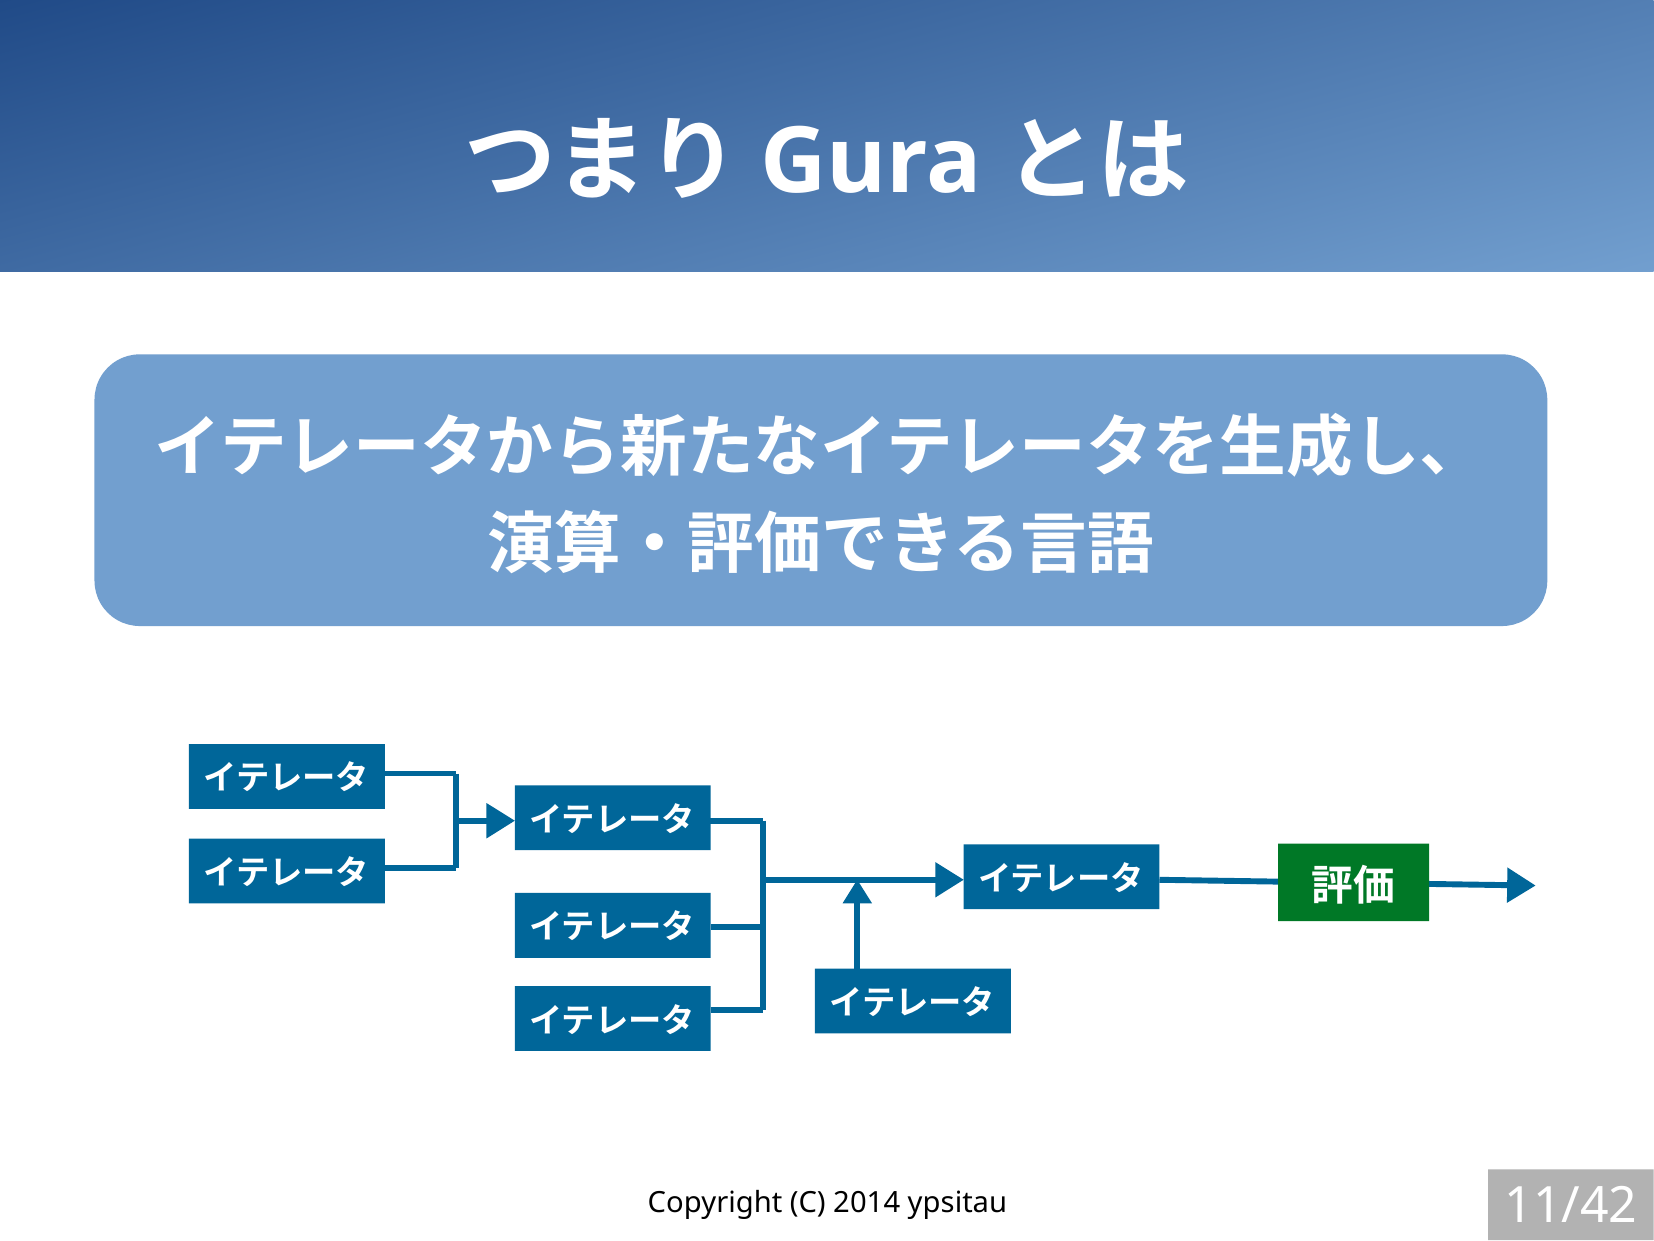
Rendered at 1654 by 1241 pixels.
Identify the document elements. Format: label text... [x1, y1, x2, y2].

text_box イテレータ [188, 744, 385, 809]
text_box イテレータ [188, 838, 385, 904]
text_box 評価 [1278, 843, 1430, 922]
text_box イテレータから新たなイテレータを生成し、 演算・評価できる言語 [94, 354, 1548, 627]
text_box イテレータ [514, 785, 711, 851]
text_box イテレータ [514, 986, 711, 1051]
text_box イテレータ [514, 892, 711, 958]
text_box イテレータ [814, 968, 1011, 1034]
title つまり Gura とは [82, 49, 1571, 257]
text_box イテレータ [963, 844, 1160, 910]
